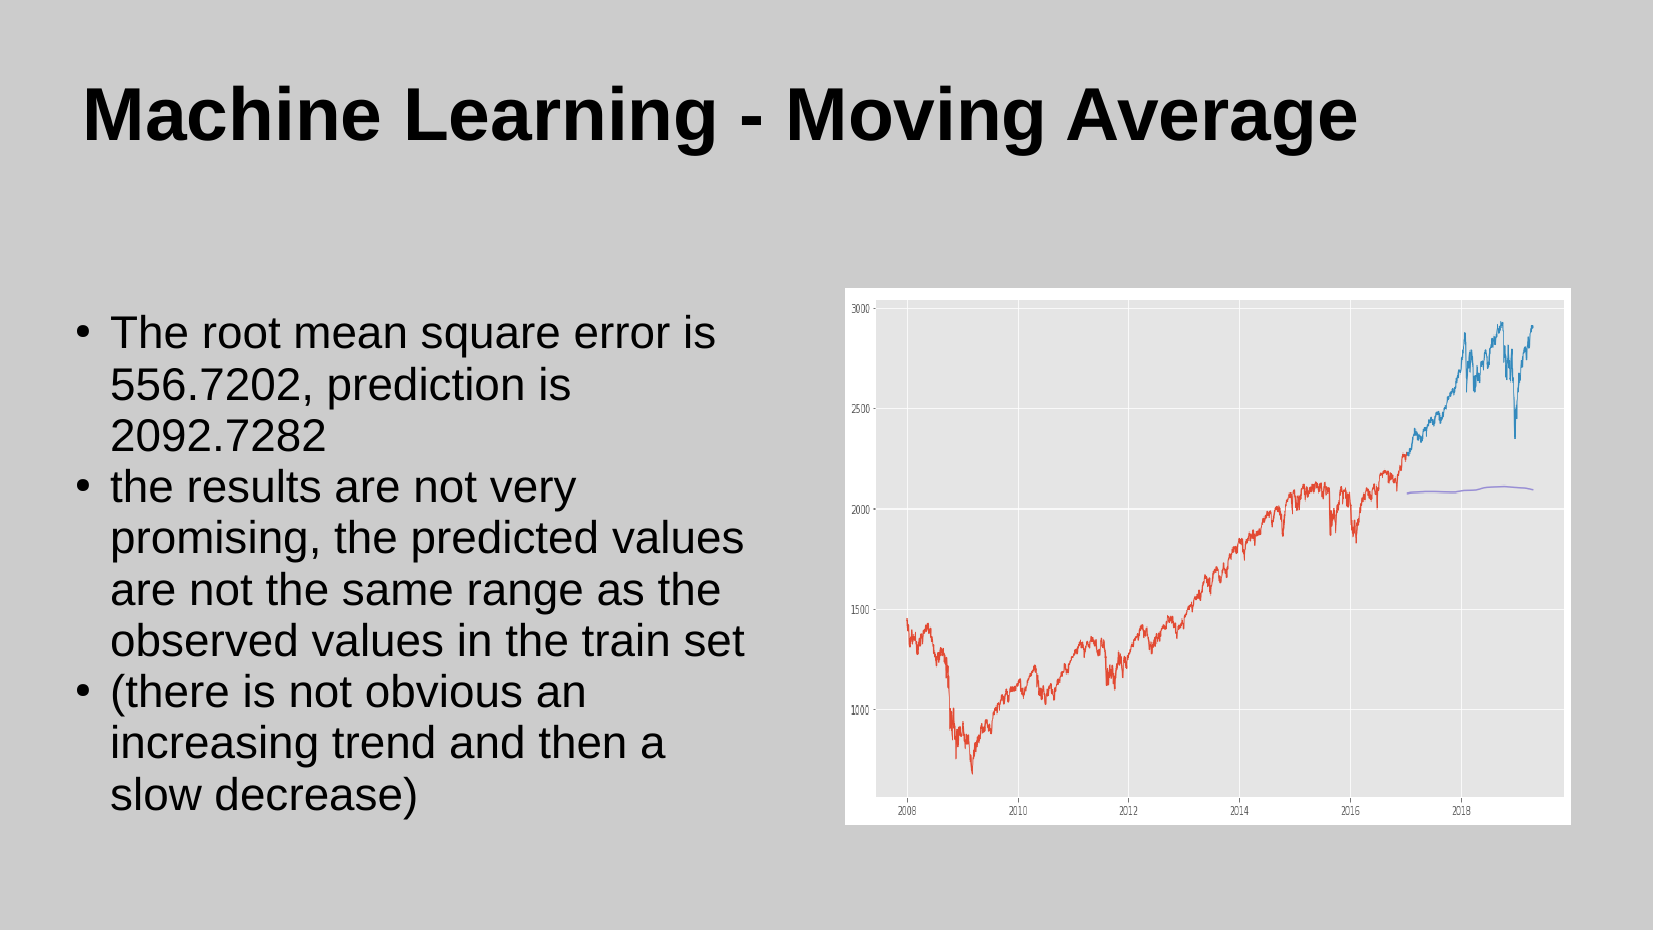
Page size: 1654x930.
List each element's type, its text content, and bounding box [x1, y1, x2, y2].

text_box The root mean square error is 556.7202, prediction is 2092.7282 the results are not very promising, the predicted values are not the same range as the observed values in the train set (there is not obvious an increasing trend and then a slow decrease) [60, 300, 766, 930]
subtitle [82, 217, 1571, 757]
title Machine Learning - Moving Average [82, 37, 1571, 193]
picture [845, 288, 1571, 826]
